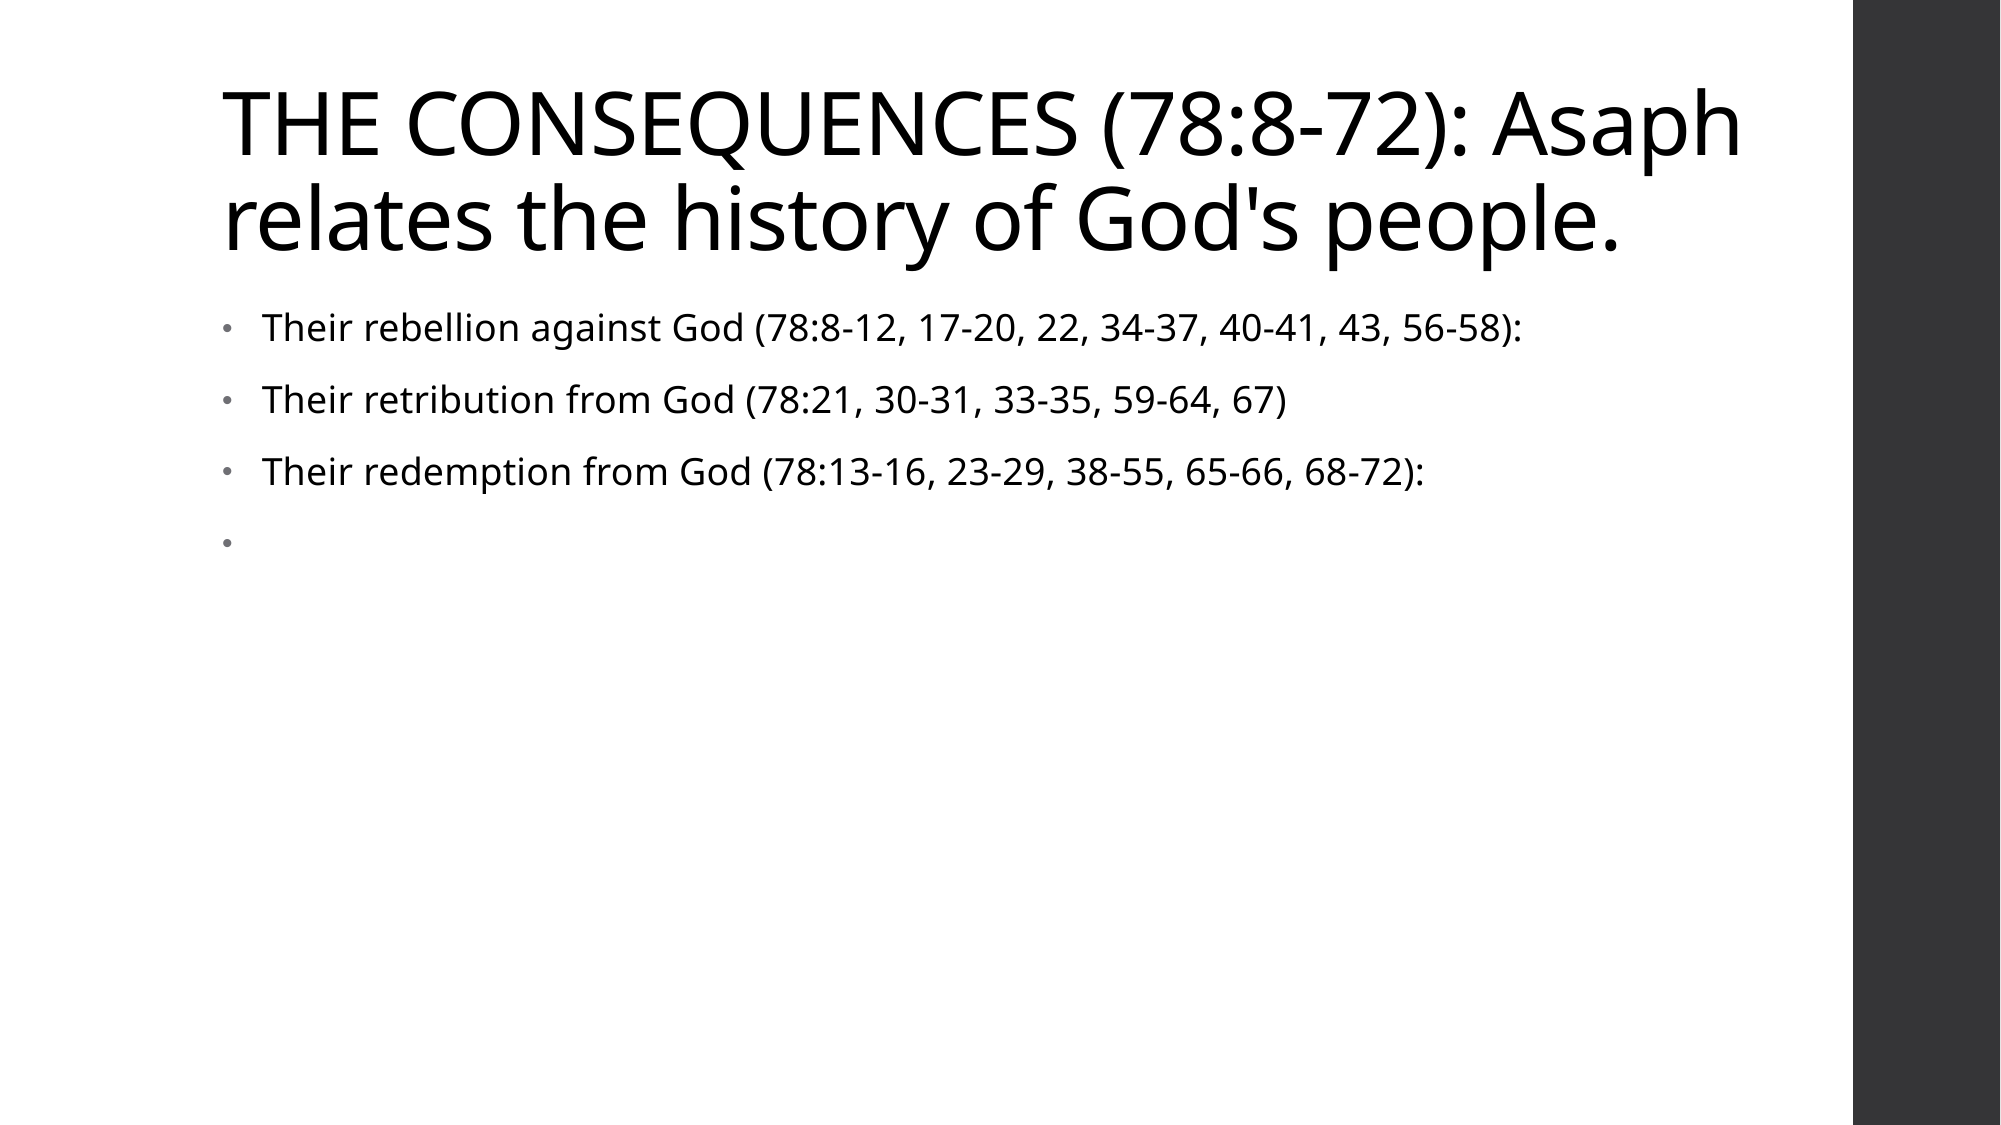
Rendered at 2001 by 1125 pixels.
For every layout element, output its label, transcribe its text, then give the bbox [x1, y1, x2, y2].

list Their rebellion against God (78:8-12, 17-20, 22, 34-37, 40-41, 43, 56-58): Their retribution from God (78:21, 30-31, 33-35, 59-64, 67) Their redemption from God (78:13-16, 23-29, 38-55, 65-66, 68-72): [206, 299, 1617, 1014]
title THE CONSEQUENCES (78:8-72): Asaph relates the history of God's people. [206, 60, 1797, 278]
